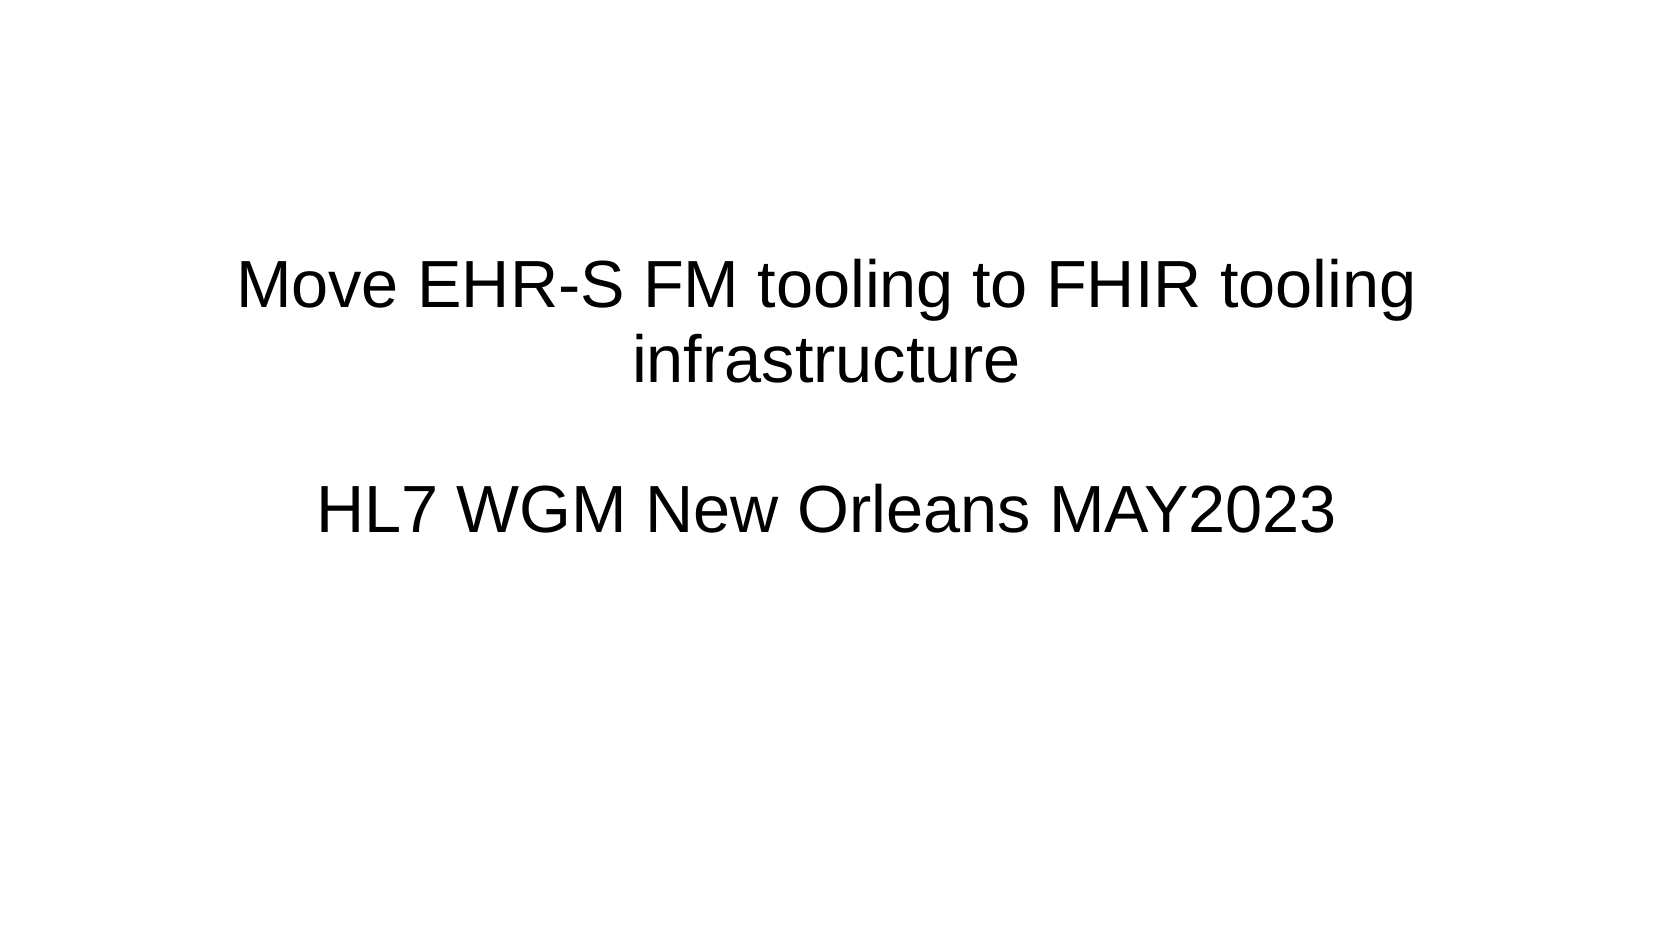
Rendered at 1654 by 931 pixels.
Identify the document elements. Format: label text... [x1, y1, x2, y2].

subtitle Move EHR-S FM tooling to FHIR tooling infrastructure HL7 WGM New Orleans MAY2023 [82, 37, 1571, 757]
